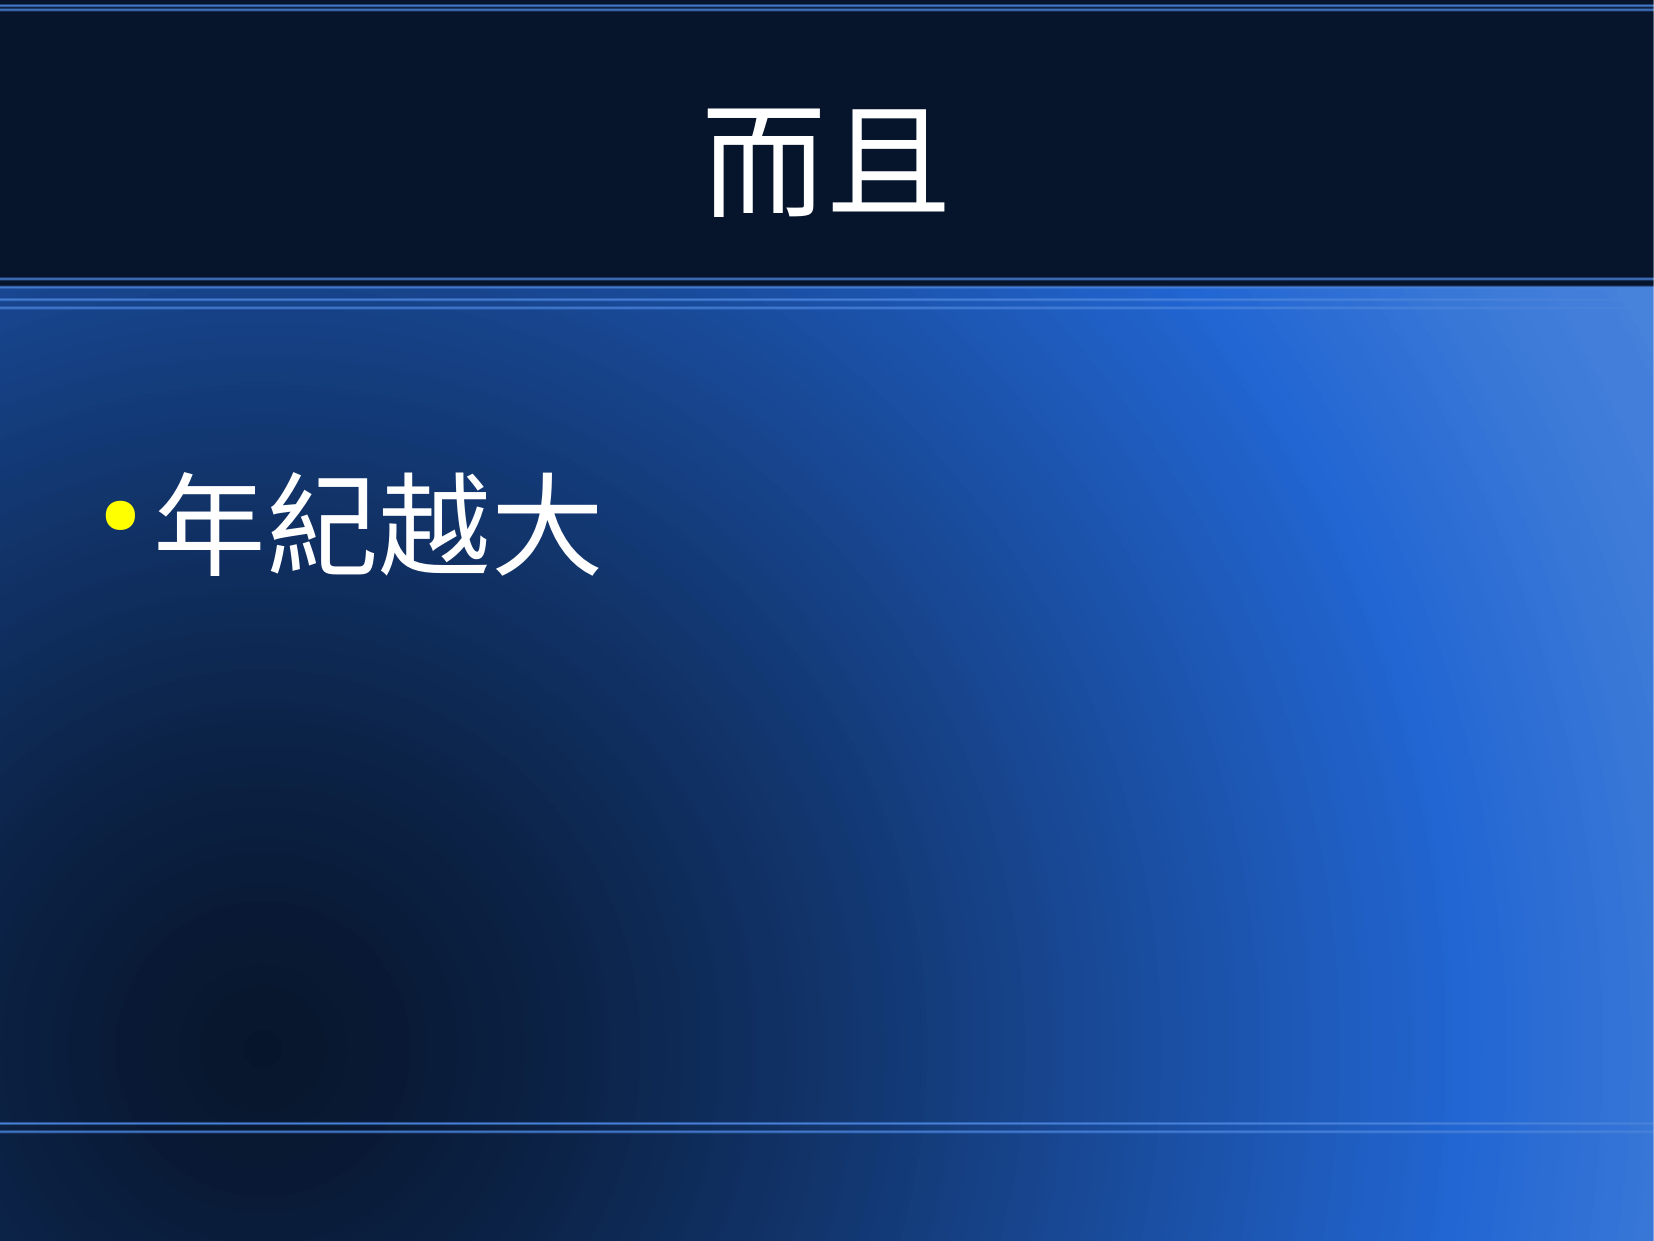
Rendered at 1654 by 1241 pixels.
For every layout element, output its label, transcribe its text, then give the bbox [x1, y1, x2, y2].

list 年紀越大 [82, 355, 1571, 1241]
title 而且 [82, 49, 1571, 257]
picture [0, 0, 1654, 1241]
